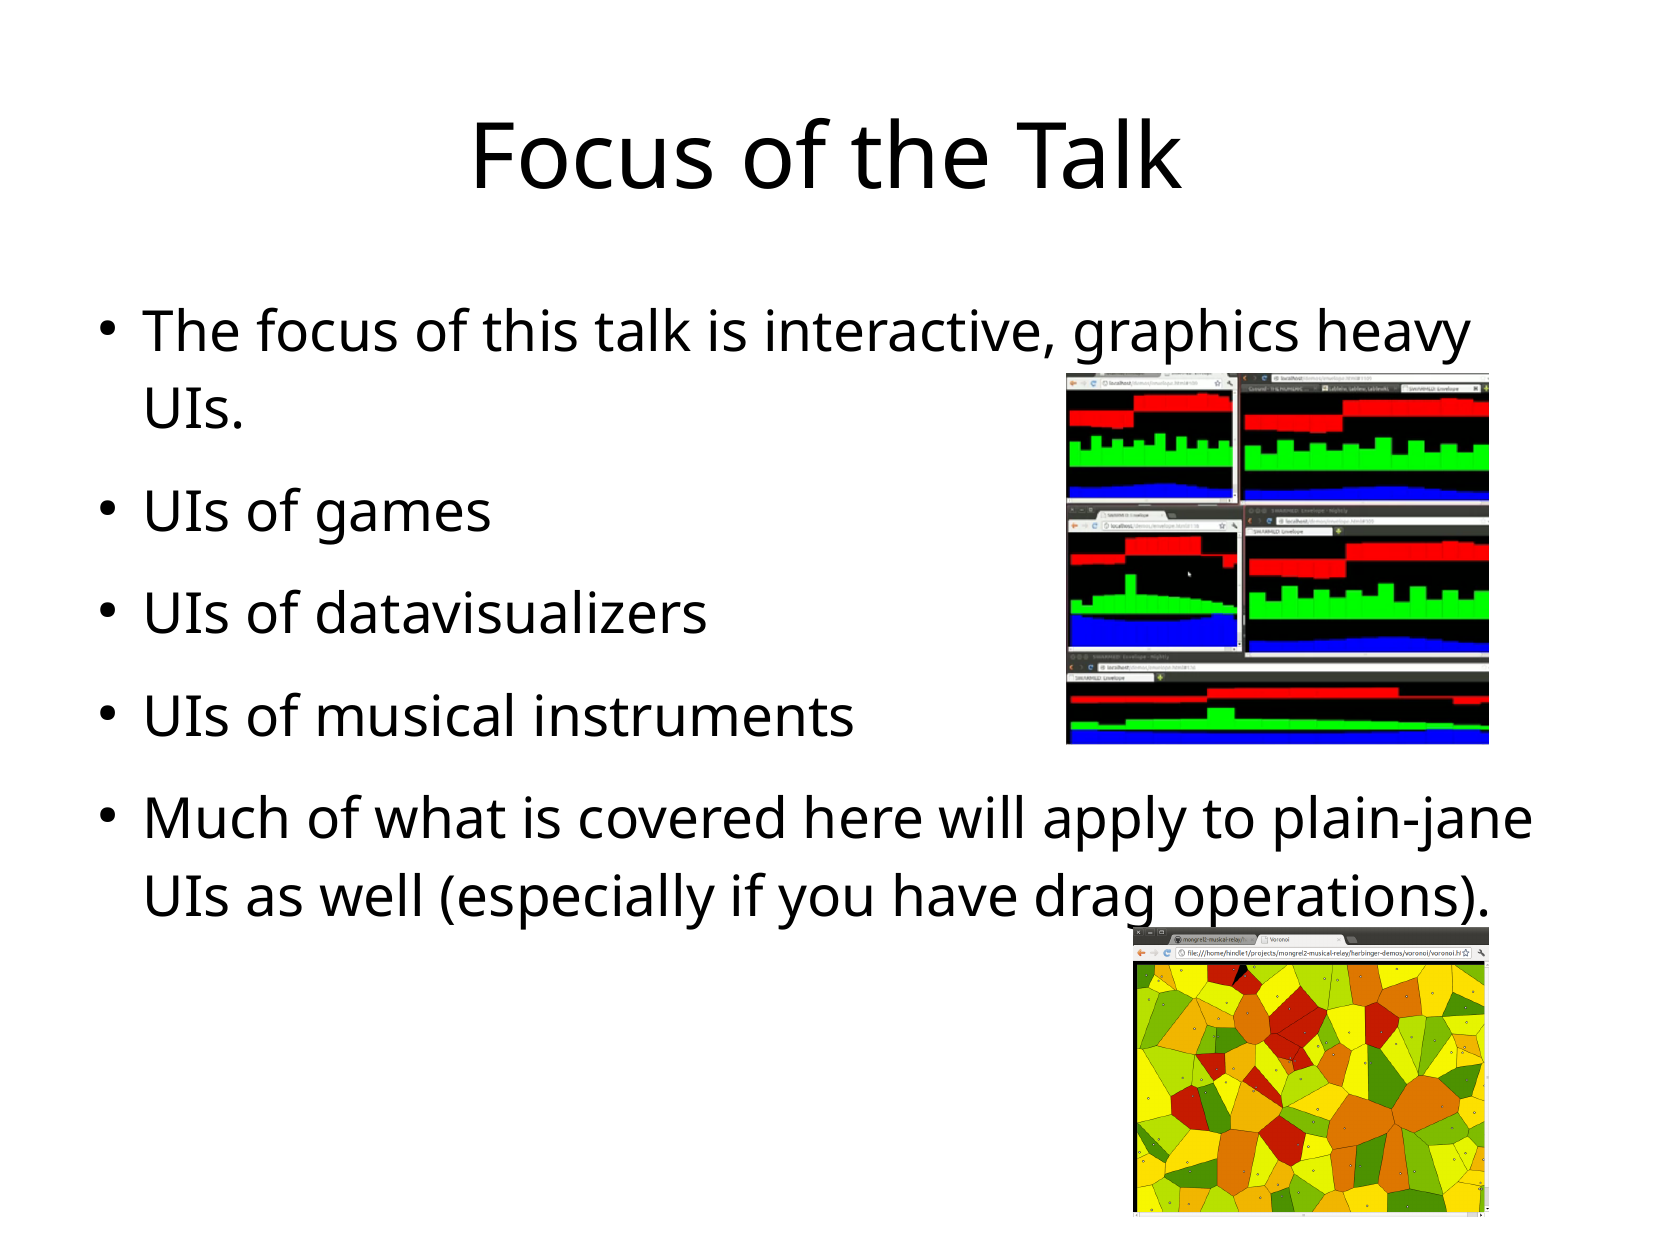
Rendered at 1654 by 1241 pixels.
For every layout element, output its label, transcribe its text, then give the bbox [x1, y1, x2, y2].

picture [1066, 373, 1489, 745]
title Focus of the Talk [82, 49, 1571, 257]
list The focus of this talk is interactive, graphics heavy UIs. UIs of games UIs of datavisualizers UIs of musical instruments Much of what is covered here will apply to plain-jane UIs as well (especially if you have drag operations). [82, 290, 1538, 1010]
picture [1133, 927, 1489, 1217]
